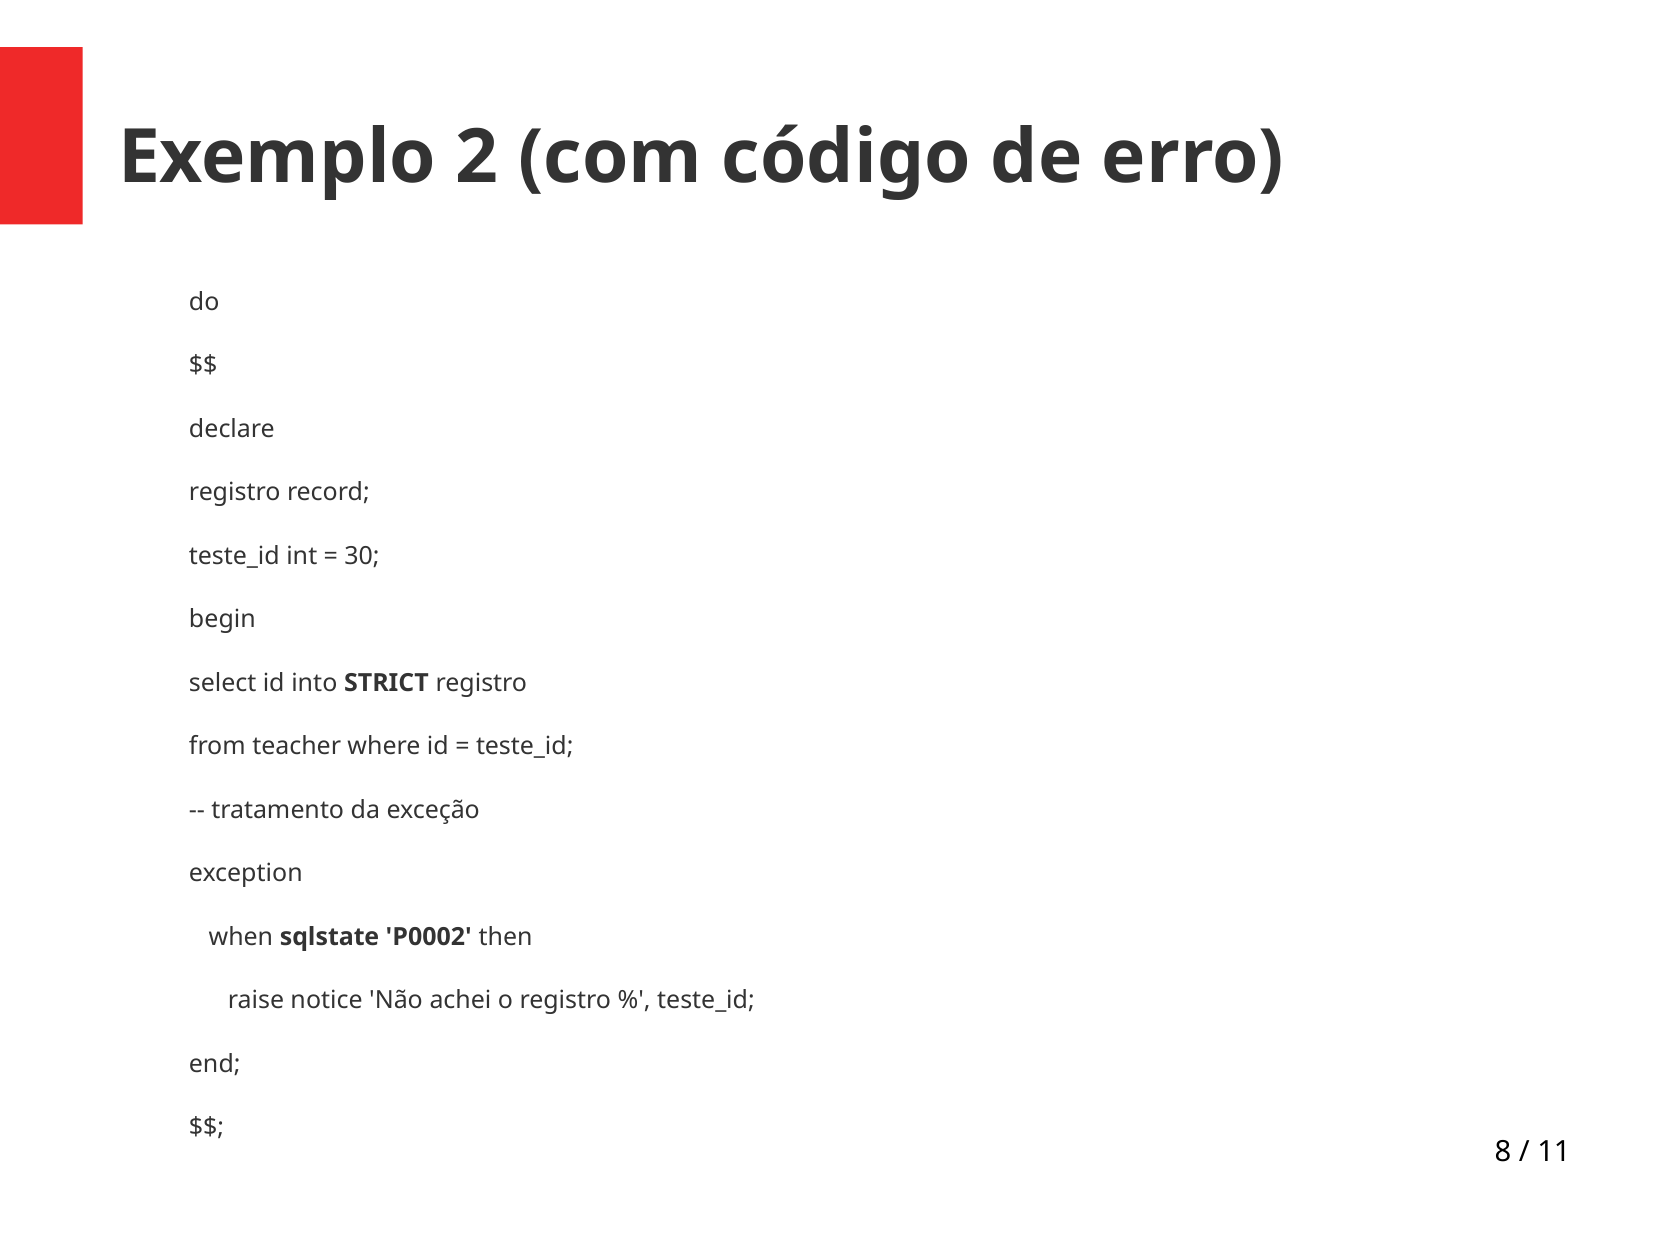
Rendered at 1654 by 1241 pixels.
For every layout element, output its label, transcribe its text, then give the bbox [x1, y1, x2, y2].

list do $$ declare registro record; teste_id int = 30; begin select id into STRICT registro from teacher where id = teste_id; -- tratamento da exceção exception when sqlstate 'P0002' then raise notice 'Não achei o registro %', teste_id; end; $$; [118, 283, 1536, 1003]
title Exemplo 2 (com código de erro) [118, 49, 1571, 257]
